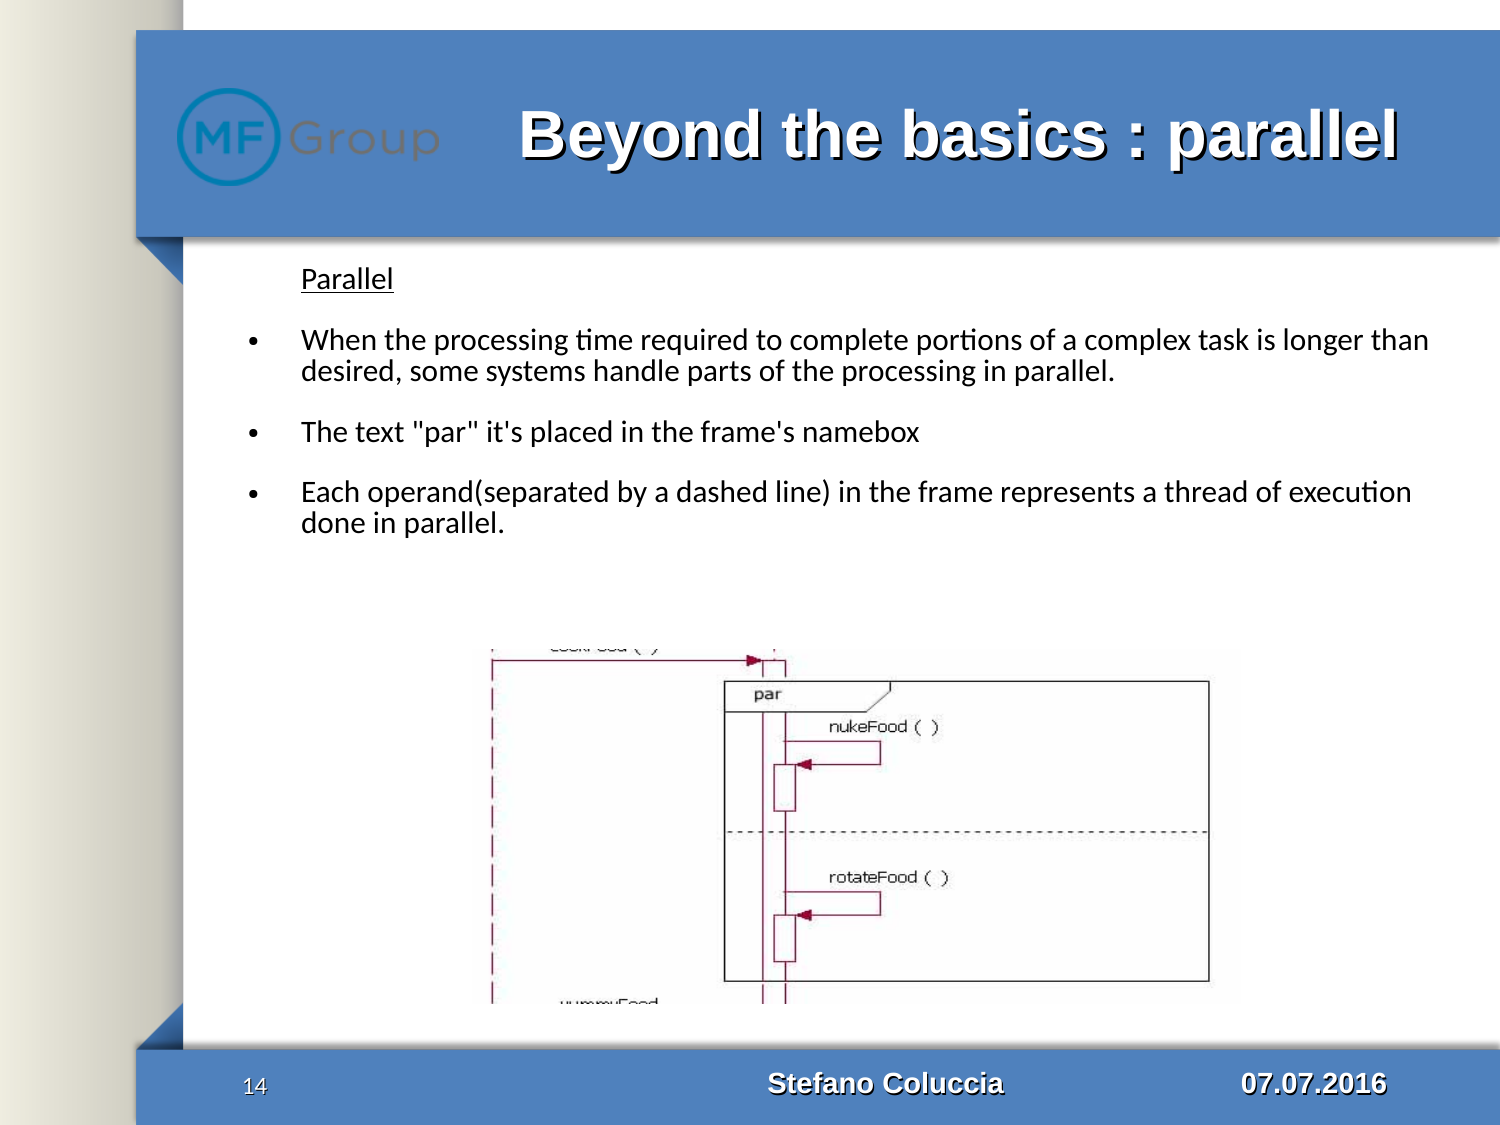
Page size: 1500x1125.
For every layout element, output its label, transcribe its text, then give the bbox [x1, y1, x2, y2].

title Stefano Coluccia [738, 1065, 1034, 1103]
list Parallel When the processing time required to complete portions of a complex task is longer than desired, some systems handle parts of the processing in parallel. The text "par" it's placed in the frame's namebox Each operand(separated by a dashed line) in the frame represents a thread of execution done in parallel. [230, 265, 1447, 1009]
picture [0, 0, 1500, 1125]
title 07.07.2016 [1151, 1065, 1477, 1103]
title Beyond the basics : parallel [472, 57, 1447, 211]
